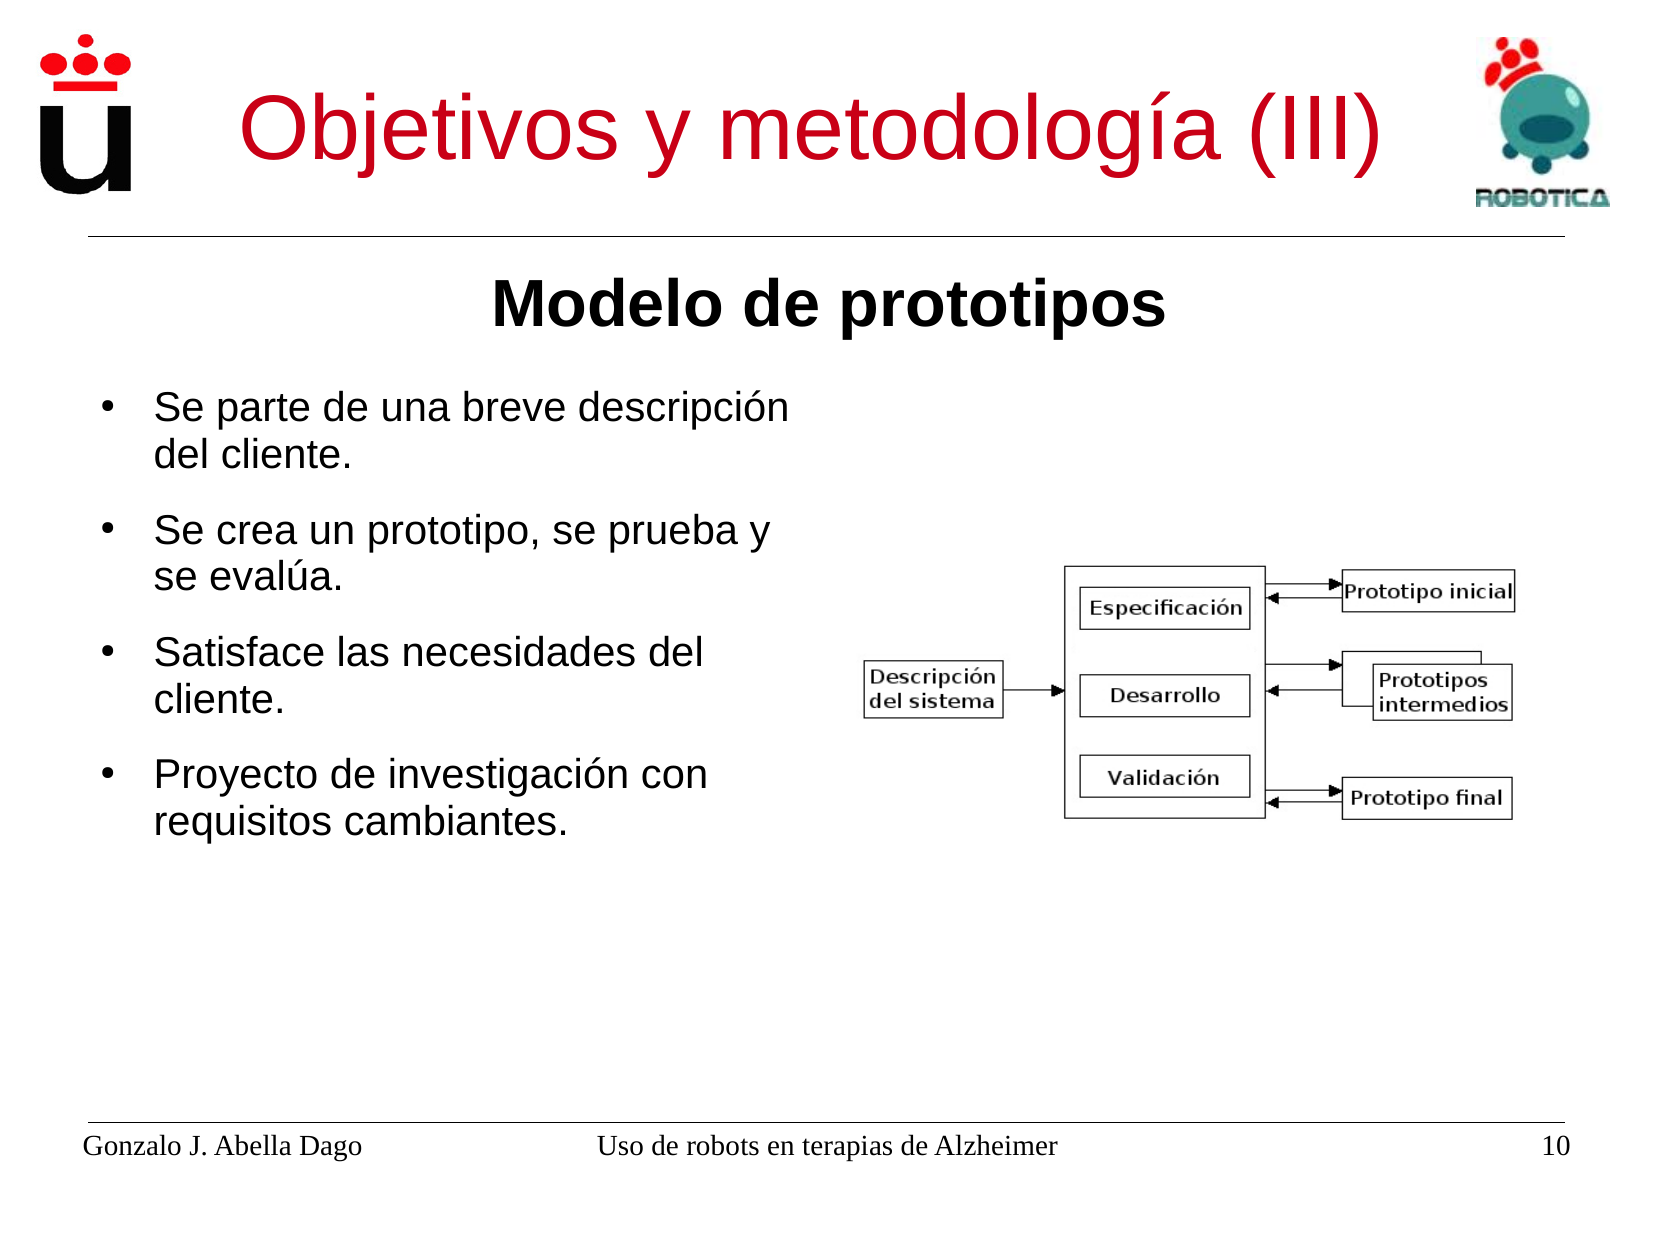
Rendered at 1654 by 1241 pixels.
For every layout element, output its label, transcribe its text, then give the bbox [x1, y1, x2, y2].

list Modelo de prototipos [88, 265, 1572, 355]
picture [1476, 37, 1610, 207]
title Objetivos y metodología (III) [206, 76, 1418, 180]
picture [29, 29, 148, 207]
picture [856, 560, 1536, 827]
list Se parte de una breve descripción del cliente. Se crea un prototipo, se prueba y se evalúa. Satisface las necesidades del cliente. Proyecto de investigación con requisitos cambiantes. [82, 383, 809, 1085]
